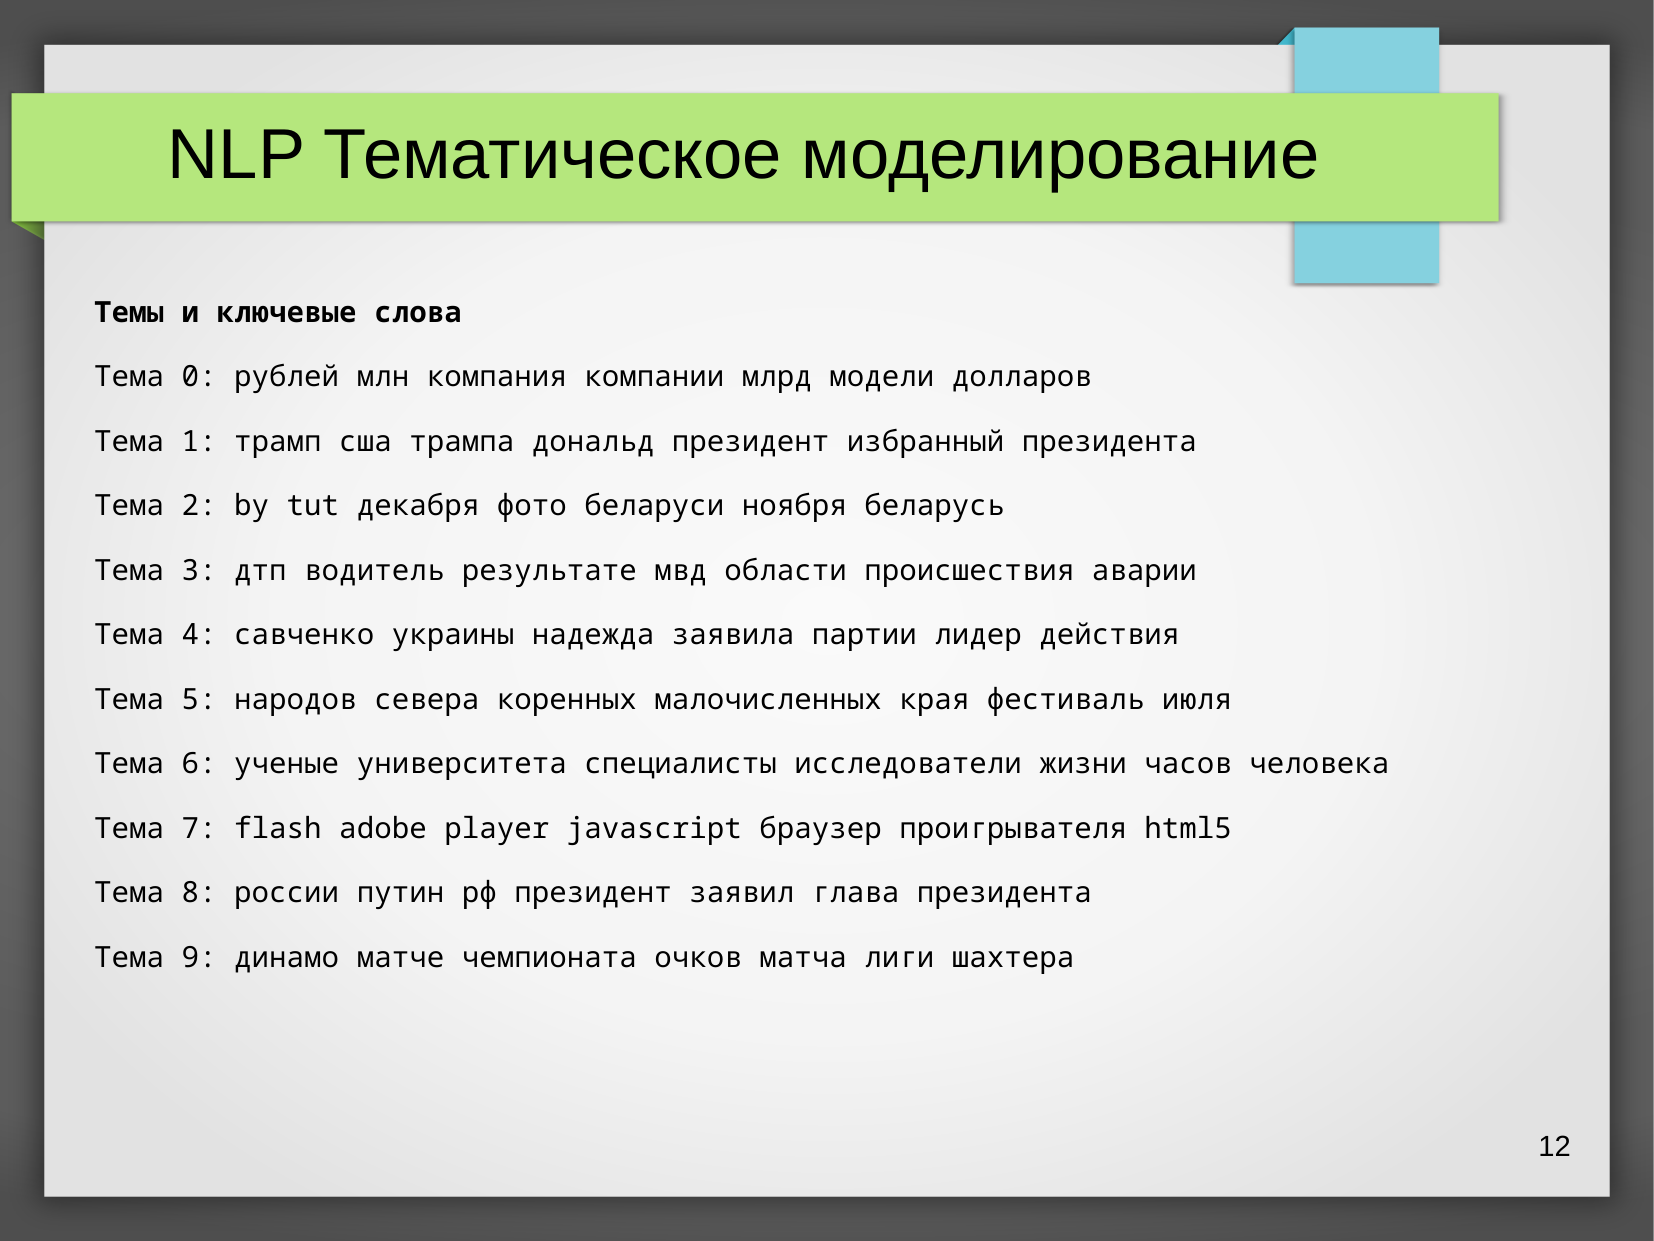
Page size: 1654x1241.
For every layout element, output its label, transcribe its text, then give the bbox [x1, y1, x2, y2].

picture [0, 0, 1654, 1241]
text_box Темы и ключевые слова Тема 0: рублей млн компания компании млрд модели долларов Тема 1: трамп сша трампа дональд президент избранный президента Тема 2: by tut декабря фото беларуси ноября беларусь Тема 3: дтп водитель результате мвд области происшествия аварии Тема 4: савченко украины надежда заявила партии лидер действия Тема 5: народов севера коренных малочисленных края фестиваль июля Тема 6: ученые университета специалисты исследователи жизни часов человека Тема 7: flash adobe player javascript браузер проигрывателя html5 Тема 8: россии путин рф президент заявил глава президента Тема 9: динамо матче чемпионата очков матча лиги шахтера [79, 283, 1477, 1042]
title NLP Тематическое моделирование [82, 113, 1406, 194]
